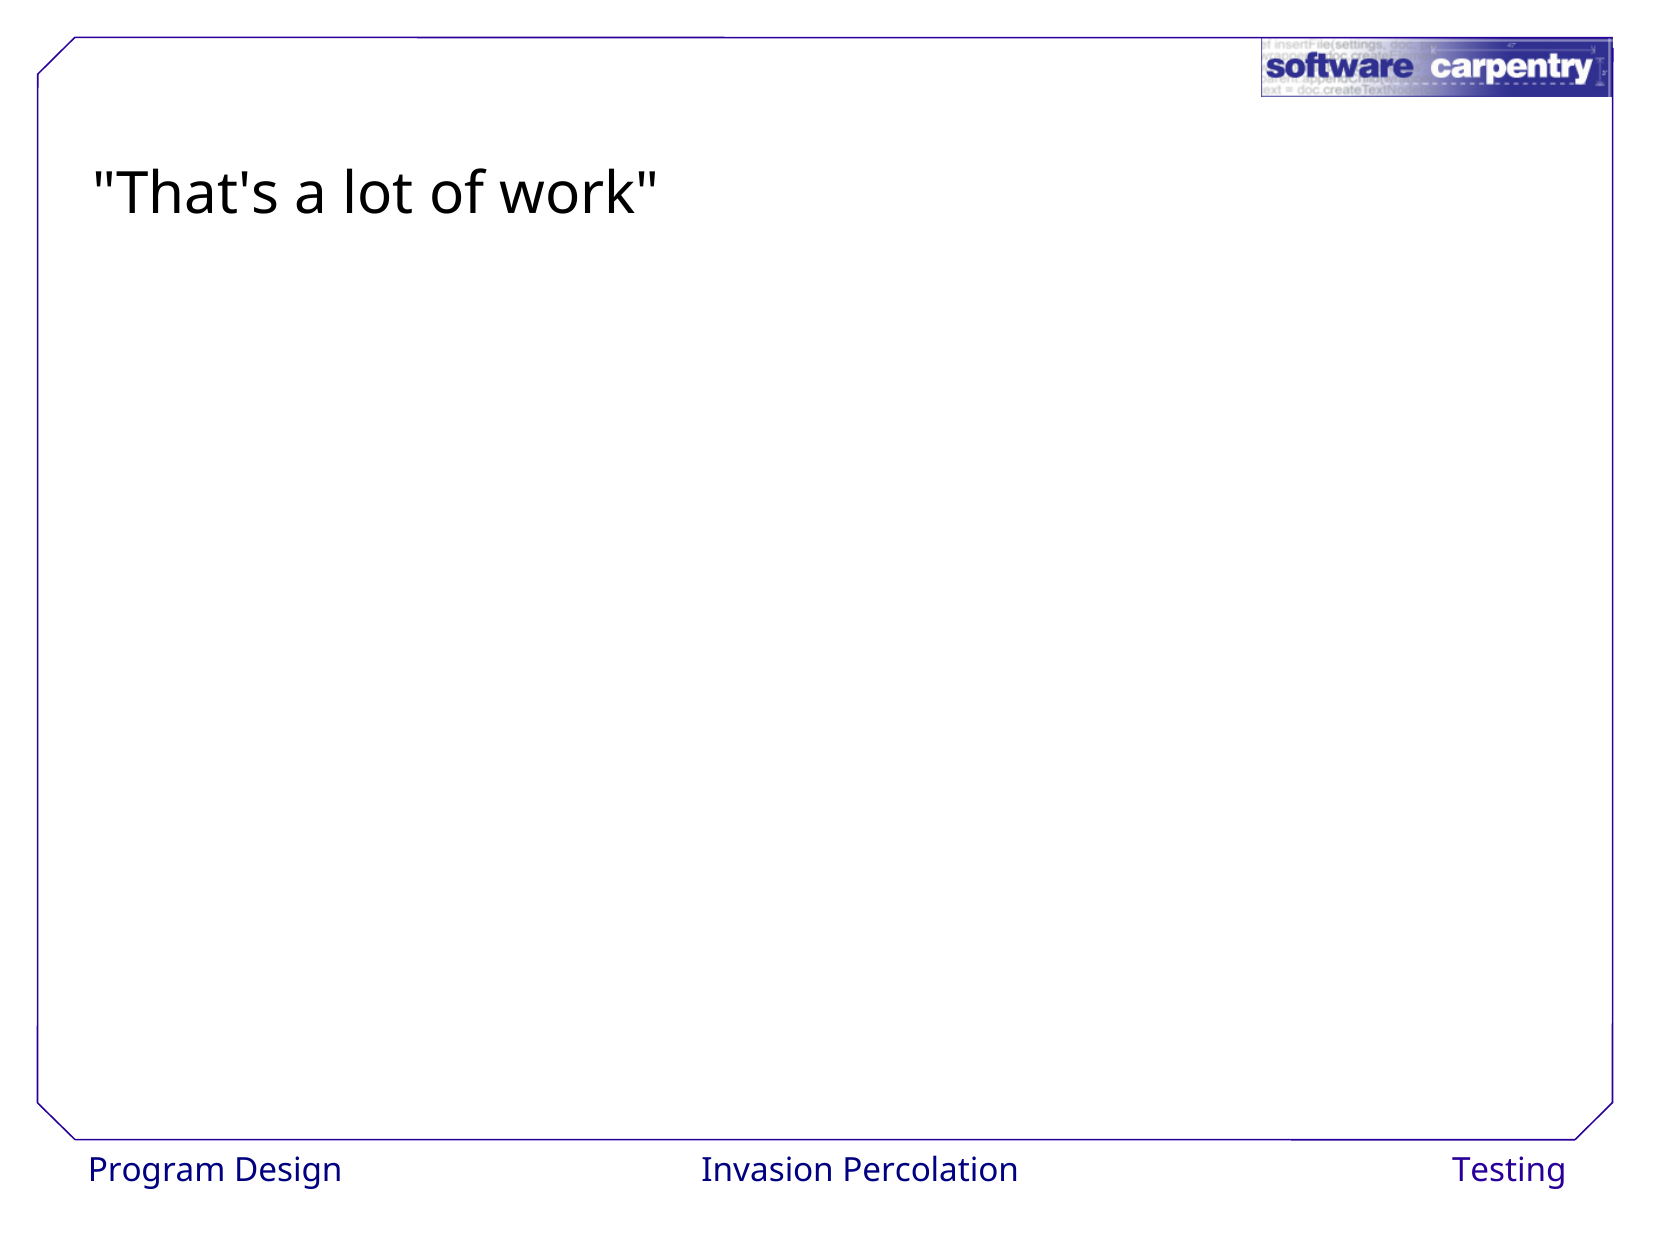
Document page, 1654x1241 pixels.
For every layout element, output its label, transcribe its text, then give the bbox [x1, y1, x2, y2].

picture [1261, 39, 1613, 97]
text_box "That's a lot of work" [78, 112, 825, 233]
